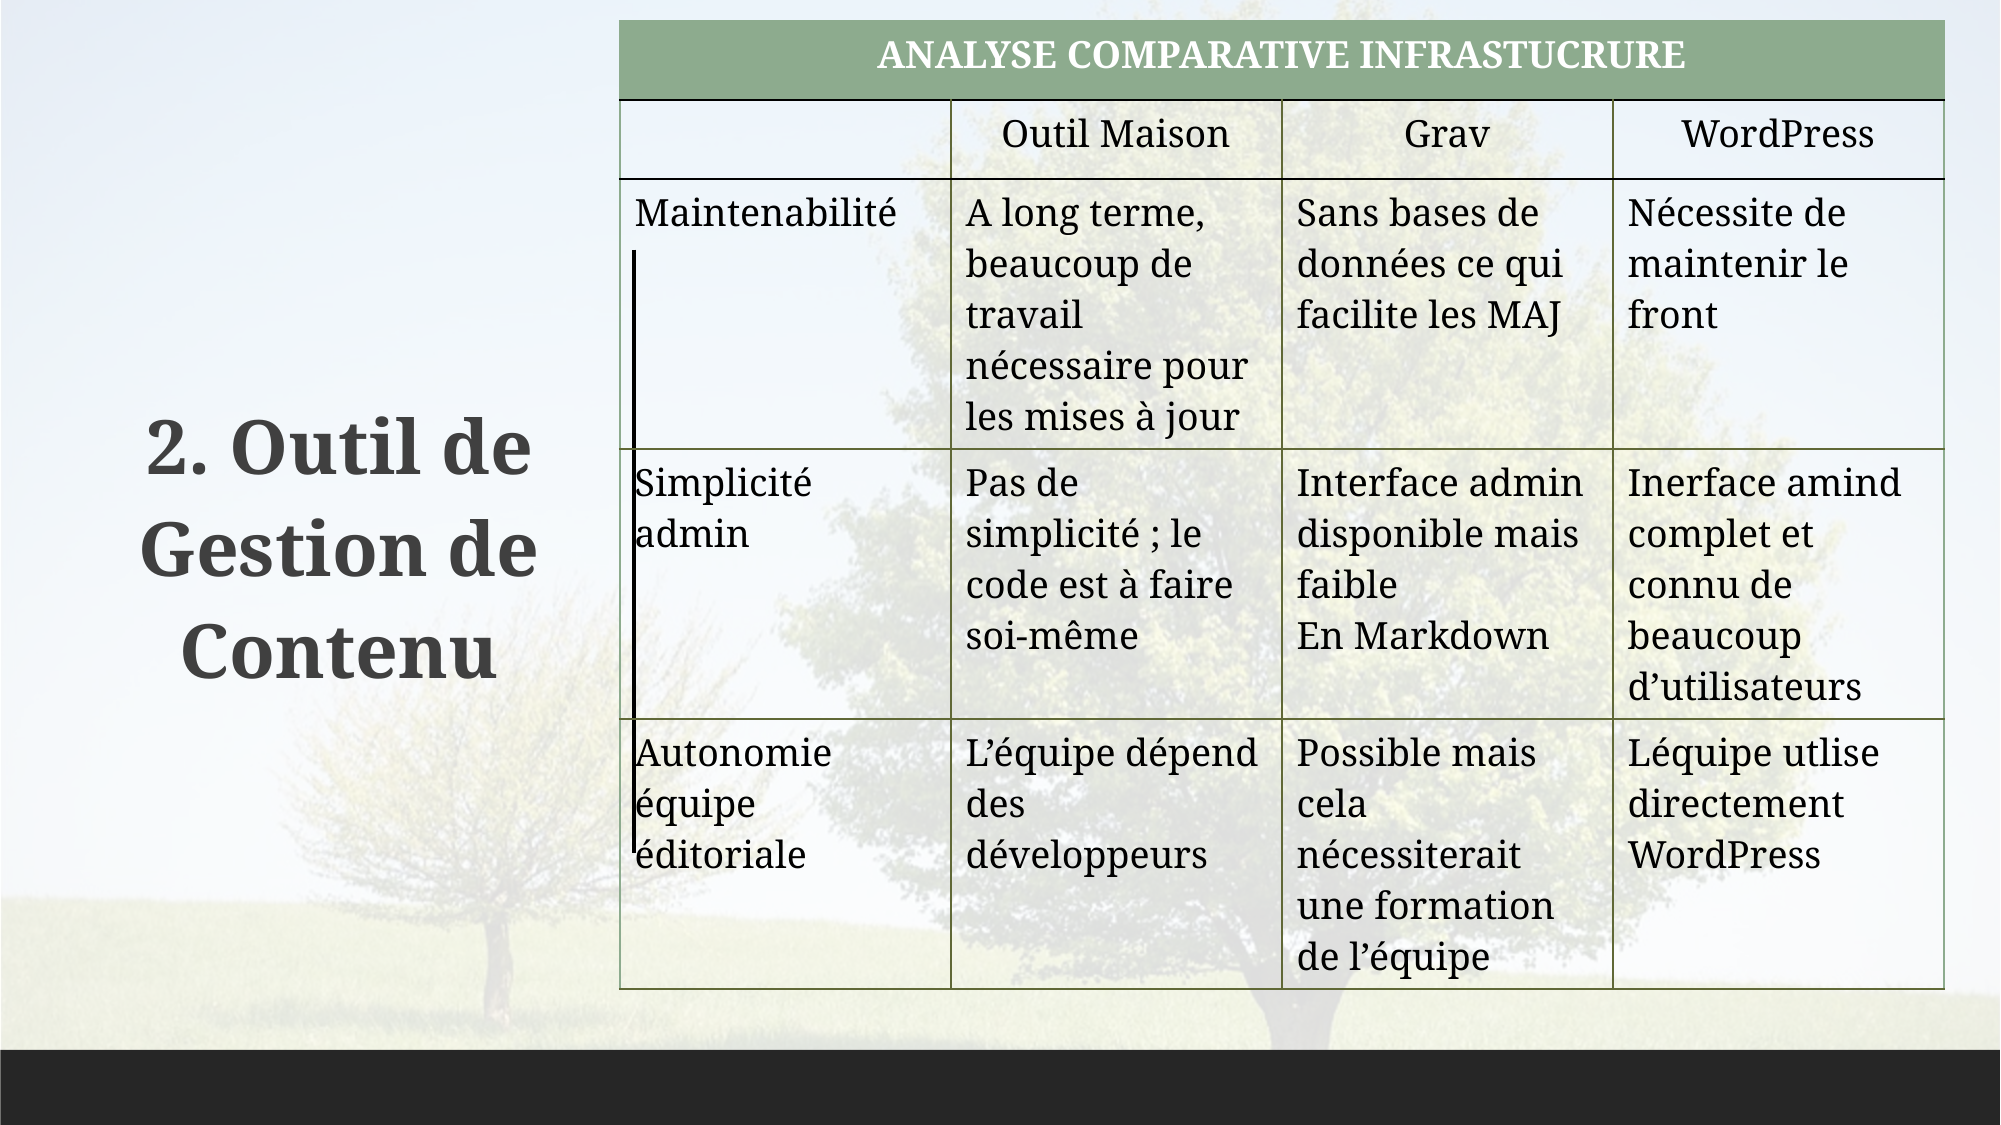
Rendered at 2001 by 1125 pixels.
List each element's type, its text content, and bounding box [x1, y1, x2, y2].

table_cell Outil Maison [952, 101, 1281, 178]
table_cell Interface admin disponible mais faible En Markdown [1283, 450, 1612, 718]
table_cell Simplicité admin [621, 450, 950, 718]
table_cell L’équipe dépend des développeurs [952, 720, 1281, 988]
table_cell Autonomie équipe éditoriale [621, 720, 950, 988]
table_cell Nécessite de maintenir le front [1614, 180, 1943, 448]
table_cell WordPress [1614, 101, 1943, 178]
table_cell Pas de simplicité ; le code est à faire soi-même [952, 450, 1281, 718]
table_cell Sans bases de données ce qui facilite les MAJ [1283, 180, 1612, 448]
table_cell Inerface amind complet et connu de beaucoup d’utilisateurs [1614, 450, 1943, 718]
table_cell Possible mais cela nécessiterait une formation de l’équipe [1283, 720, 1612, 988]
list 2. Outil de Gestion de Contenu [55, 256, 608, 839]
table_cell A long terme, beaucoup de travail nécessaire pour les mises à jour [952, 180, 1281, 448]
table_cell Grav [1283, 101, 1612, 178]
table_header ANALYSE COMPARATIVE INFRASTUCRURE [621, 22, 1943, 99]
table_cell Léquipe utlise directement WordPress [1614, 720, 1943, 988]
table_cell Maintenabilité [621, 180, 950, 448]
table_cell [621, 101, 950, 178]
